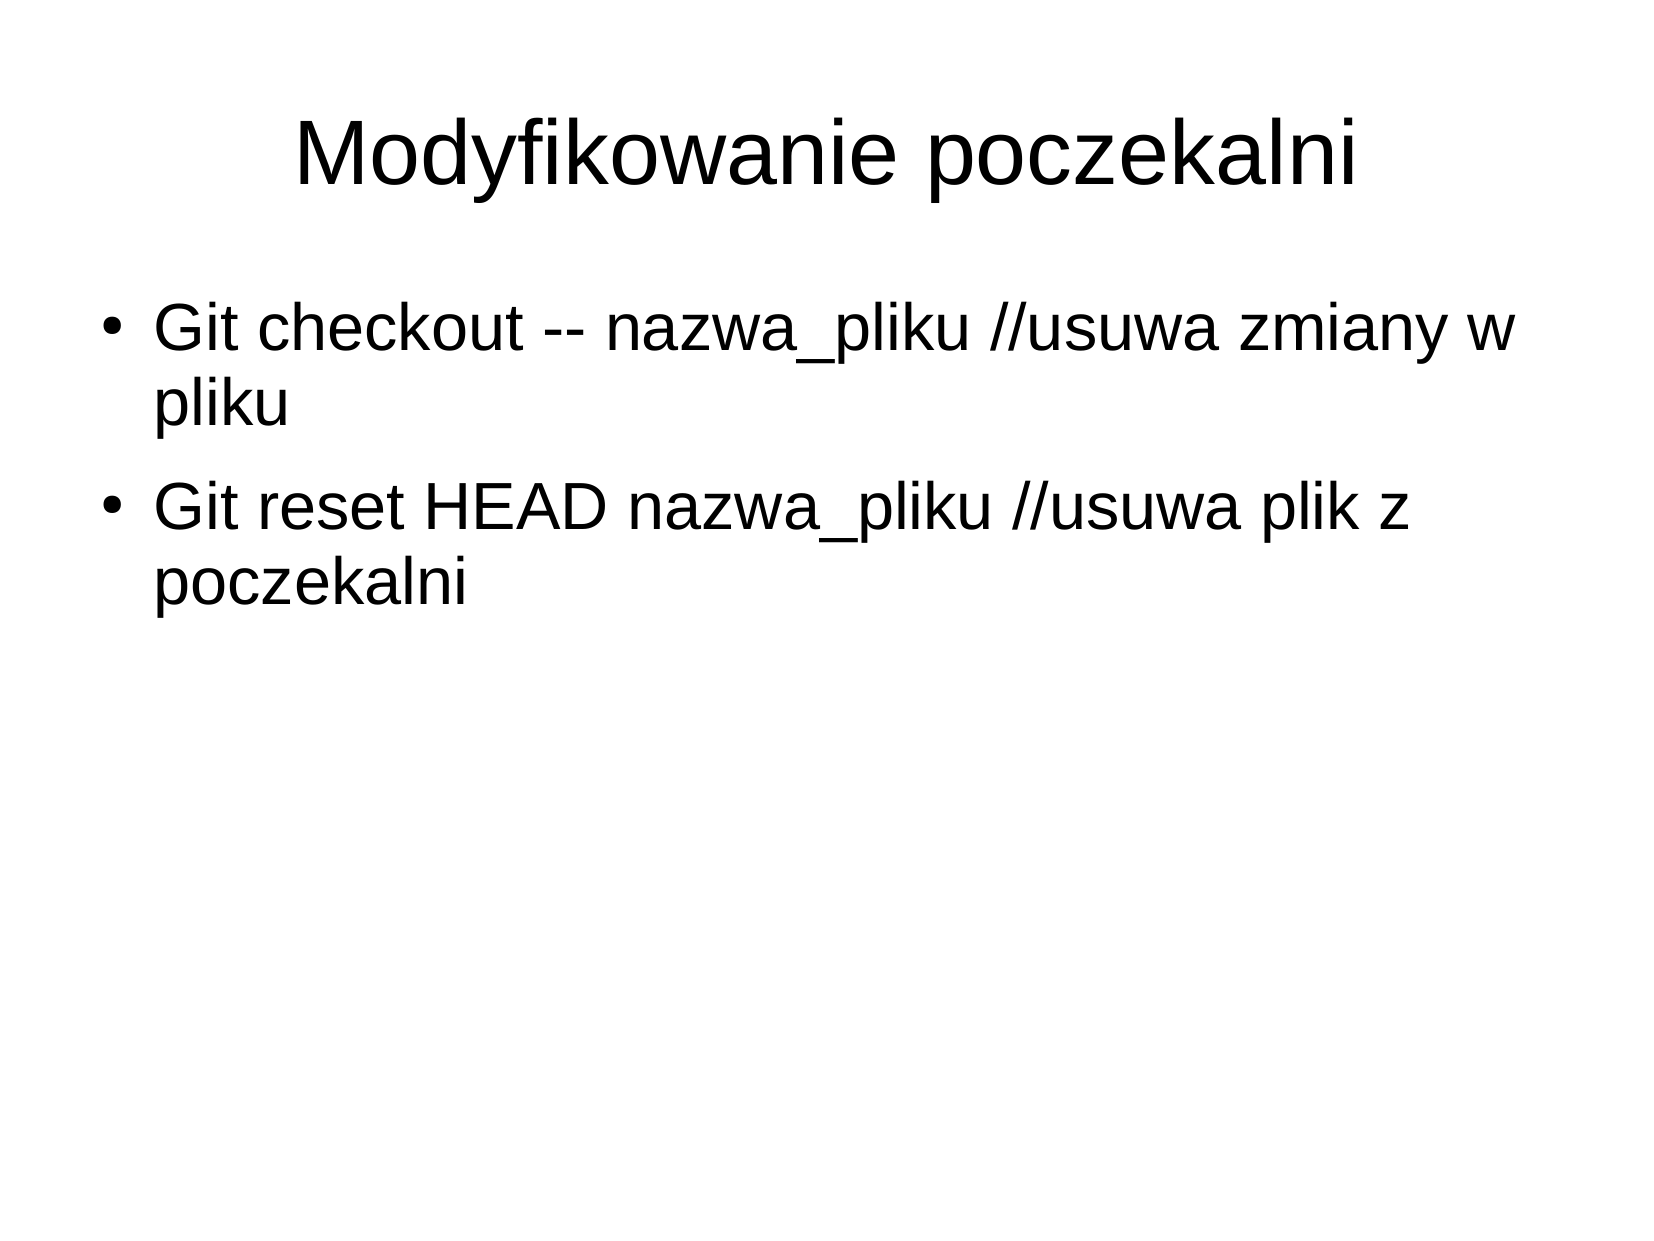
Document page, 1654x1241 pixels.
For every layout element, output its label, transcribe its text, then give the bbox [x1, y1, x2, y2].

list Git checkout -- nazwa_pliku //usuwa zmiany w pliku Git reset HEAD nazwa_pliku //usuwa plik z poczekalni [82, 290, 1571, 1010]
title Modyfikowanie poczekalni [82, 49, 1571, 257]
